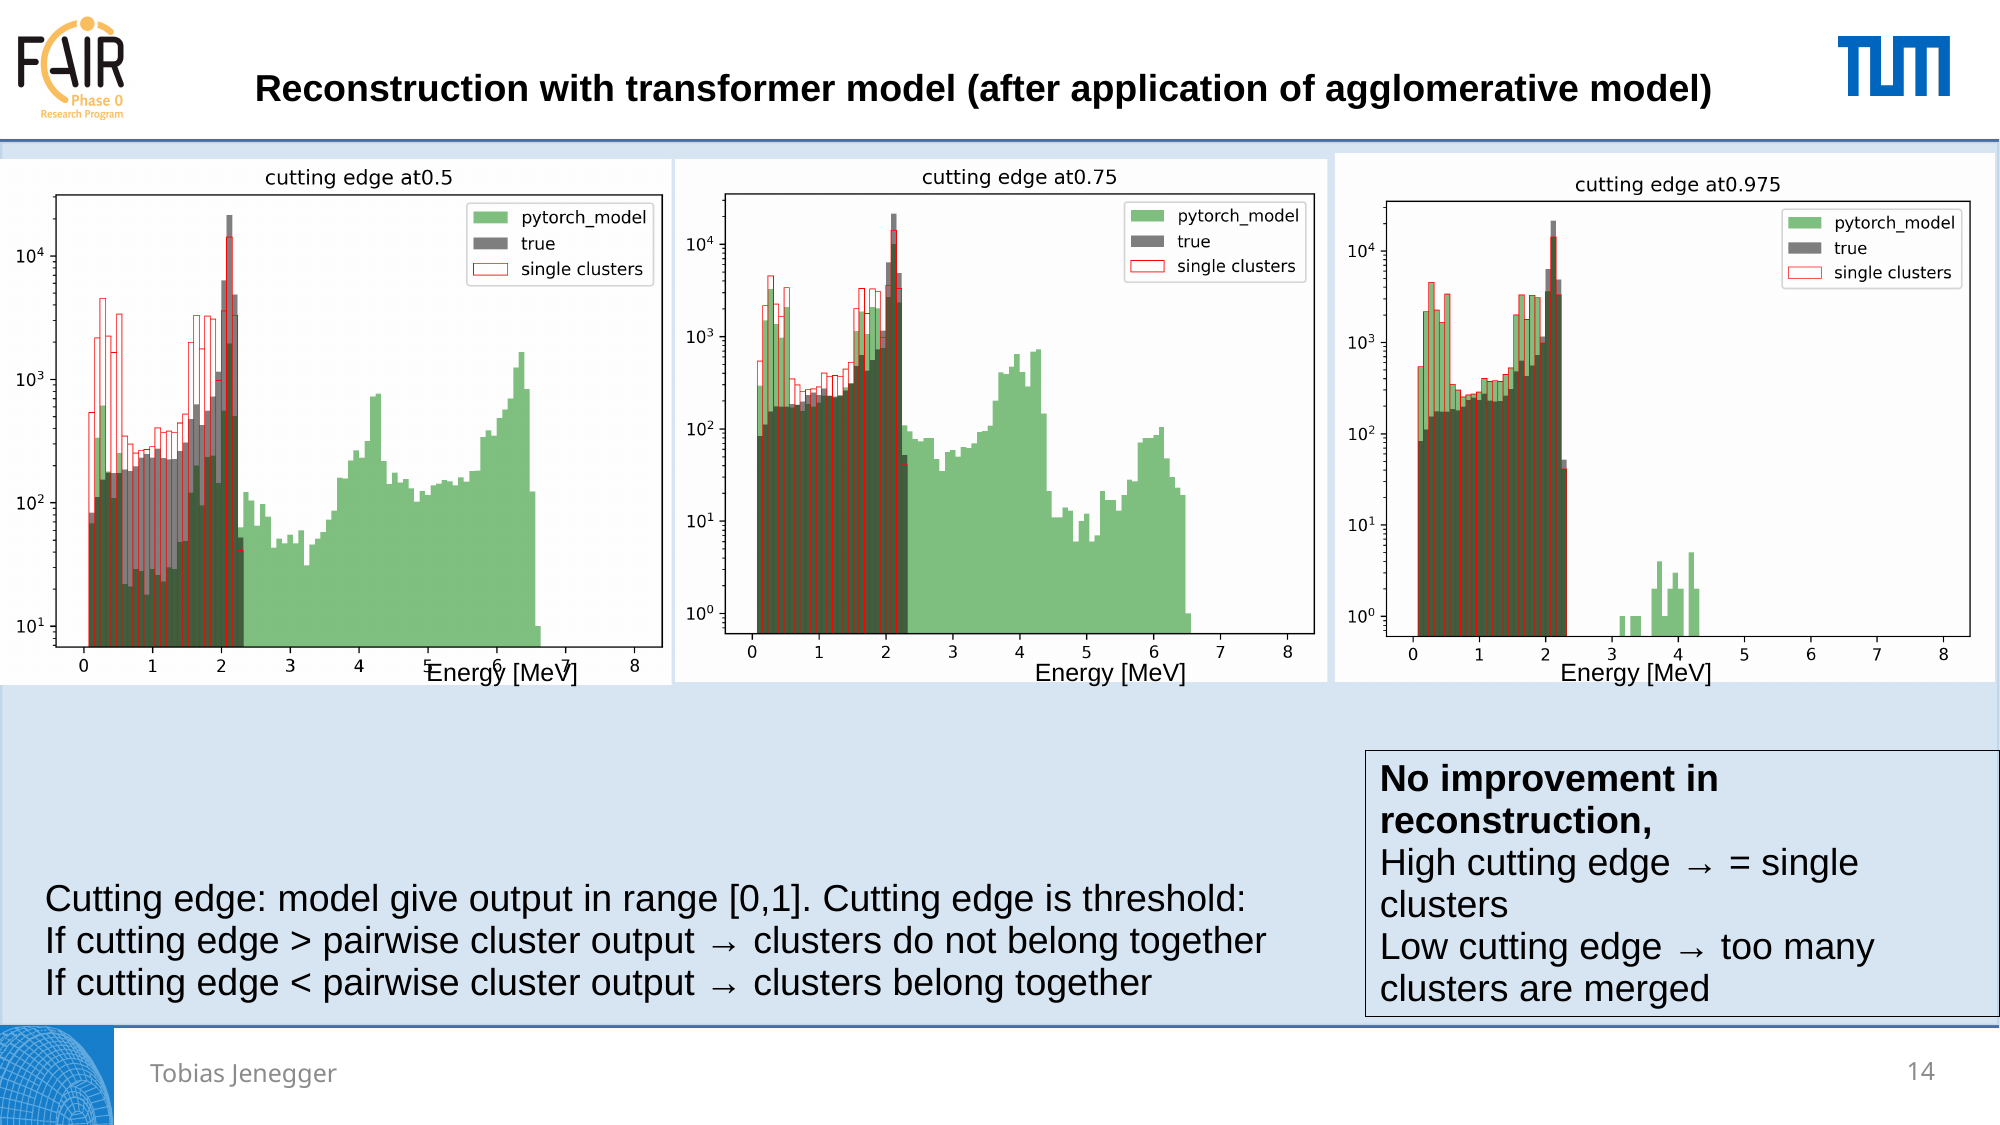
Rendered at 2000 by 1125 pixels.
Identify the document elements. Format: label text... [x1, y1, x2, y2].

text_box Cutting edge: model give output in range [0,1]. Cutting edge is threshold: If cutting edge > pairwise cluster output → clusters do not belong together If cutting edge < pairwise cluster output → clusters belong together [30, 870, 1365, 1011]
text_box Energy [MeV] [411, 651, 607, 695]
picture [675, 159, 1328, 682]
text_box No improvement in reconstruction, High cutting edge → = single clusters Low cutting edge → too many clusters are merged [1365, 750, 2000, 1017]
picture [0, 159, 672, 685]
text_box Energy [MeV] [1020, 651, 1216, 695]
picture [1838, 36, 1950, 96]
text_box Energy [MeV] [1545, 651, 1741, 695]
picture [1334, 153, 1995, 682]
picture [15, 15, 142, 120]
text_box Reconstruction with transformer model (after application of agglomerative model) [240, 60, 1801, 117]
picture [0, 1025, 114, 1125]
